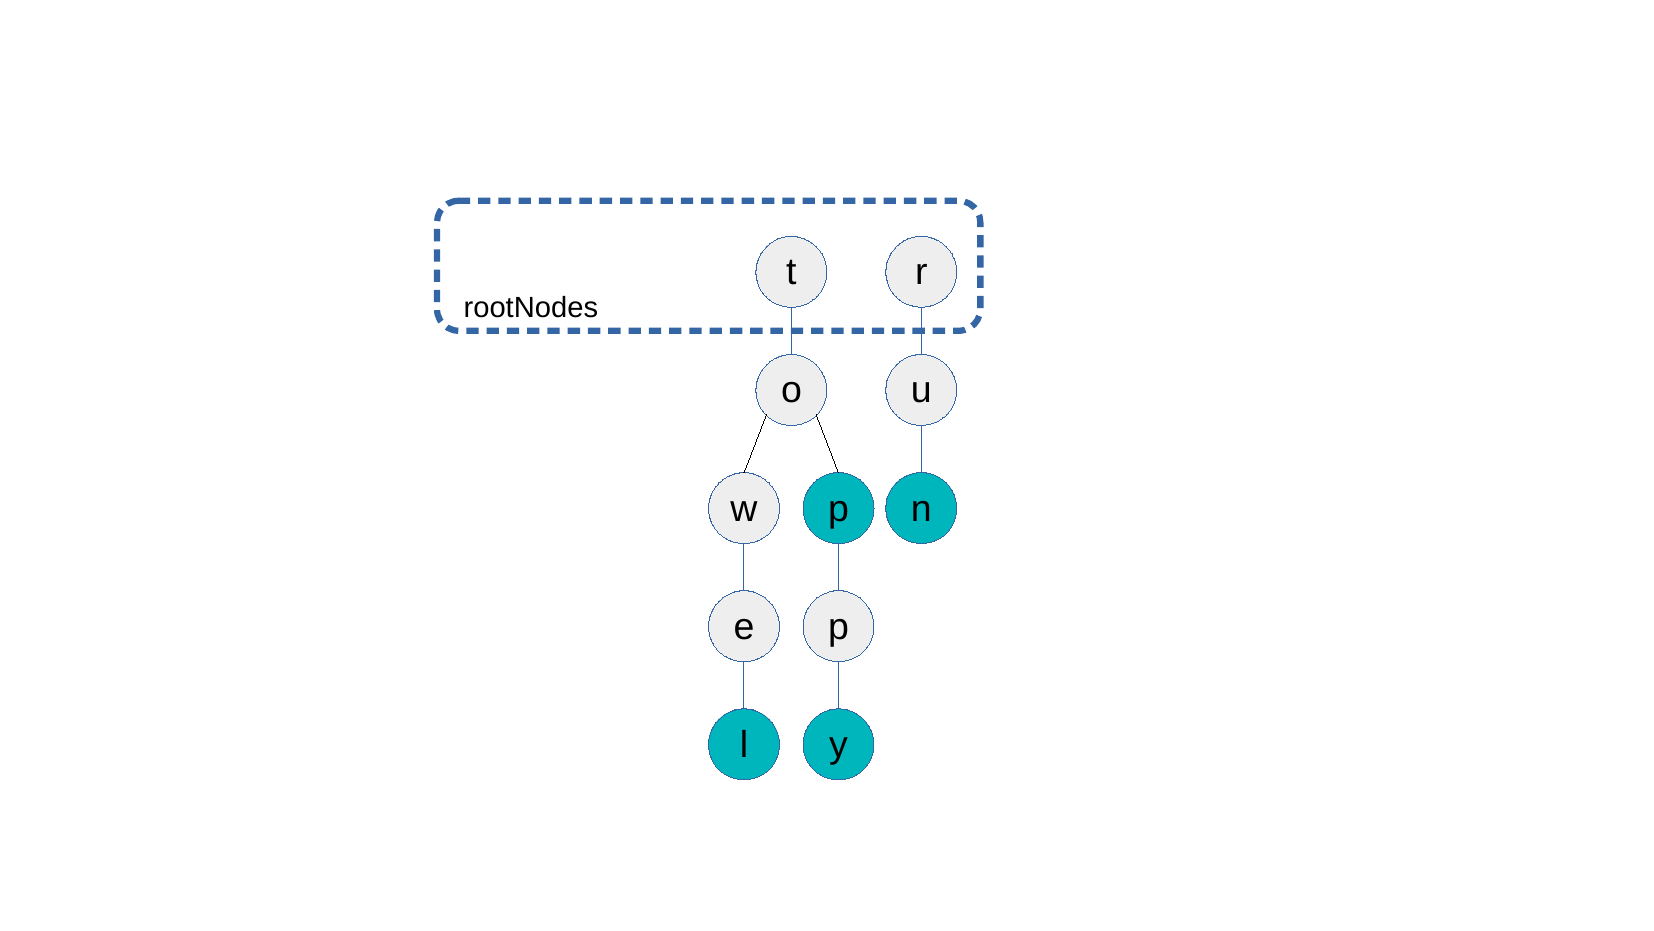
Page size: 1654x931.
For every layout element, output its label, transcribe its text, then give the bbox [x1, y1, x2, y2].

text_box e [708, 590, 780, 662]
text_box r [885, 236, 957, 308]
text_box y [803, 708, 874, 780]
text_box t [755, 236, 827, 308]
text_box u [885, 354, 957, 426]
text_box p [803, 472, 875, 544]
text_box w [708, 472, 780, 544]
text_box o [755, 354, 827, 426]
text_box l [708, 708, 780, 780]
text_box p [803, 590, 874, 662]
text_box n [885, 472, 957, 544]
text_box rootNodes [448, 283, 626, 331]
